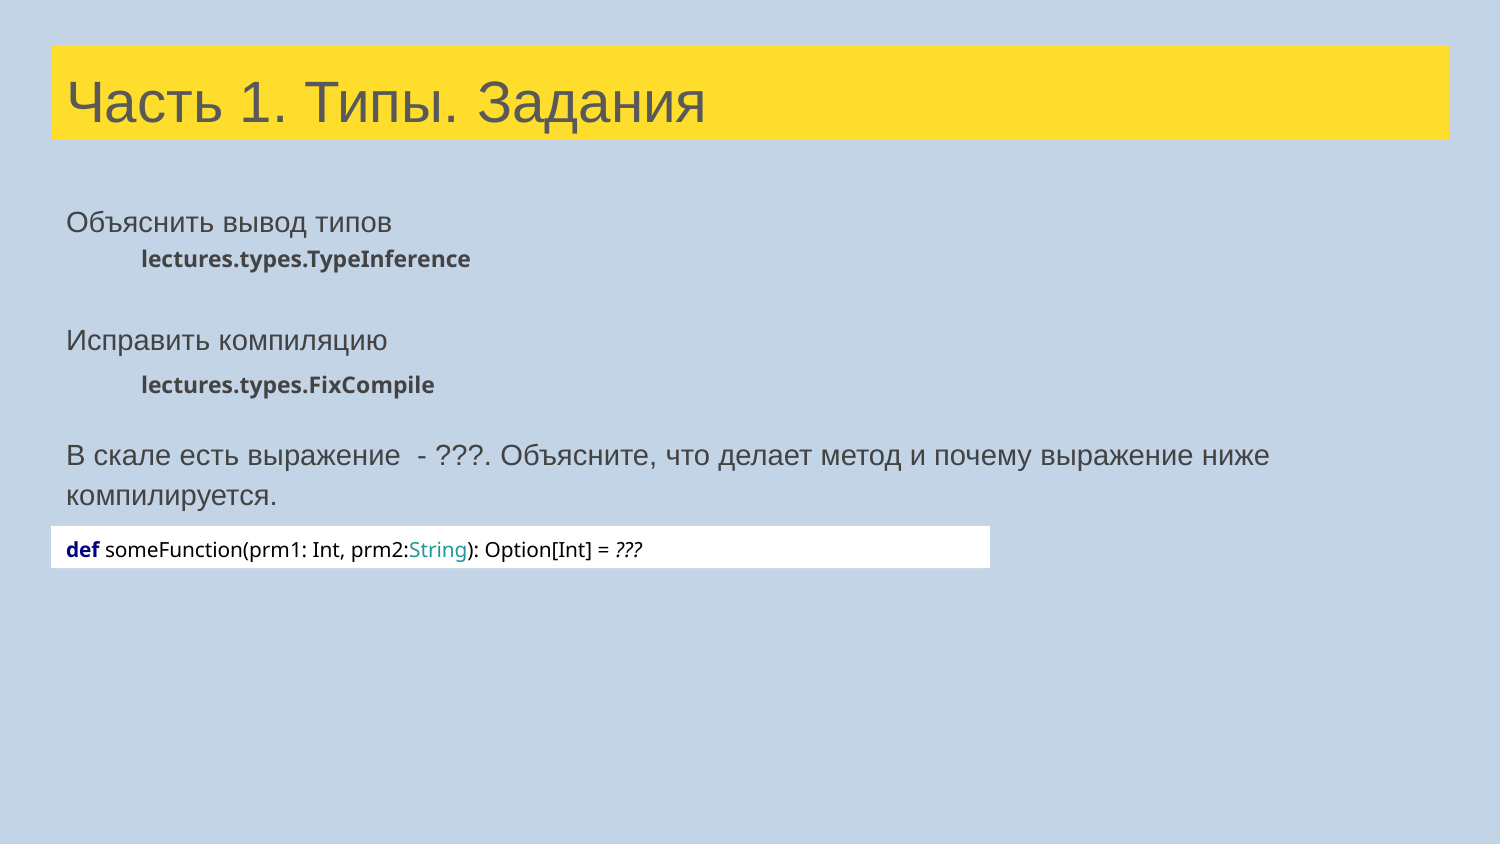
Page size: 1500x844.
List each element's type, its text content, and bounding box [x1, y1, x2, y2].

text_box Объяснить вывод типов lectures.types.TypeInference Исправить компиляцию lectures.types.FixCompile [51, 183, 1449, 416]
title Часть 1. Типы. Задания [51, 45, 1449, 140]
text_box В скале есть выражение - ???. Объясните, что делает метод и почему выражение ниже компилируется. [51, 416, 1449, 575]
text_box def someFunction(prm1: Int, prm2:String): Option[Int] = ??? [51, 525, 990, 569]
